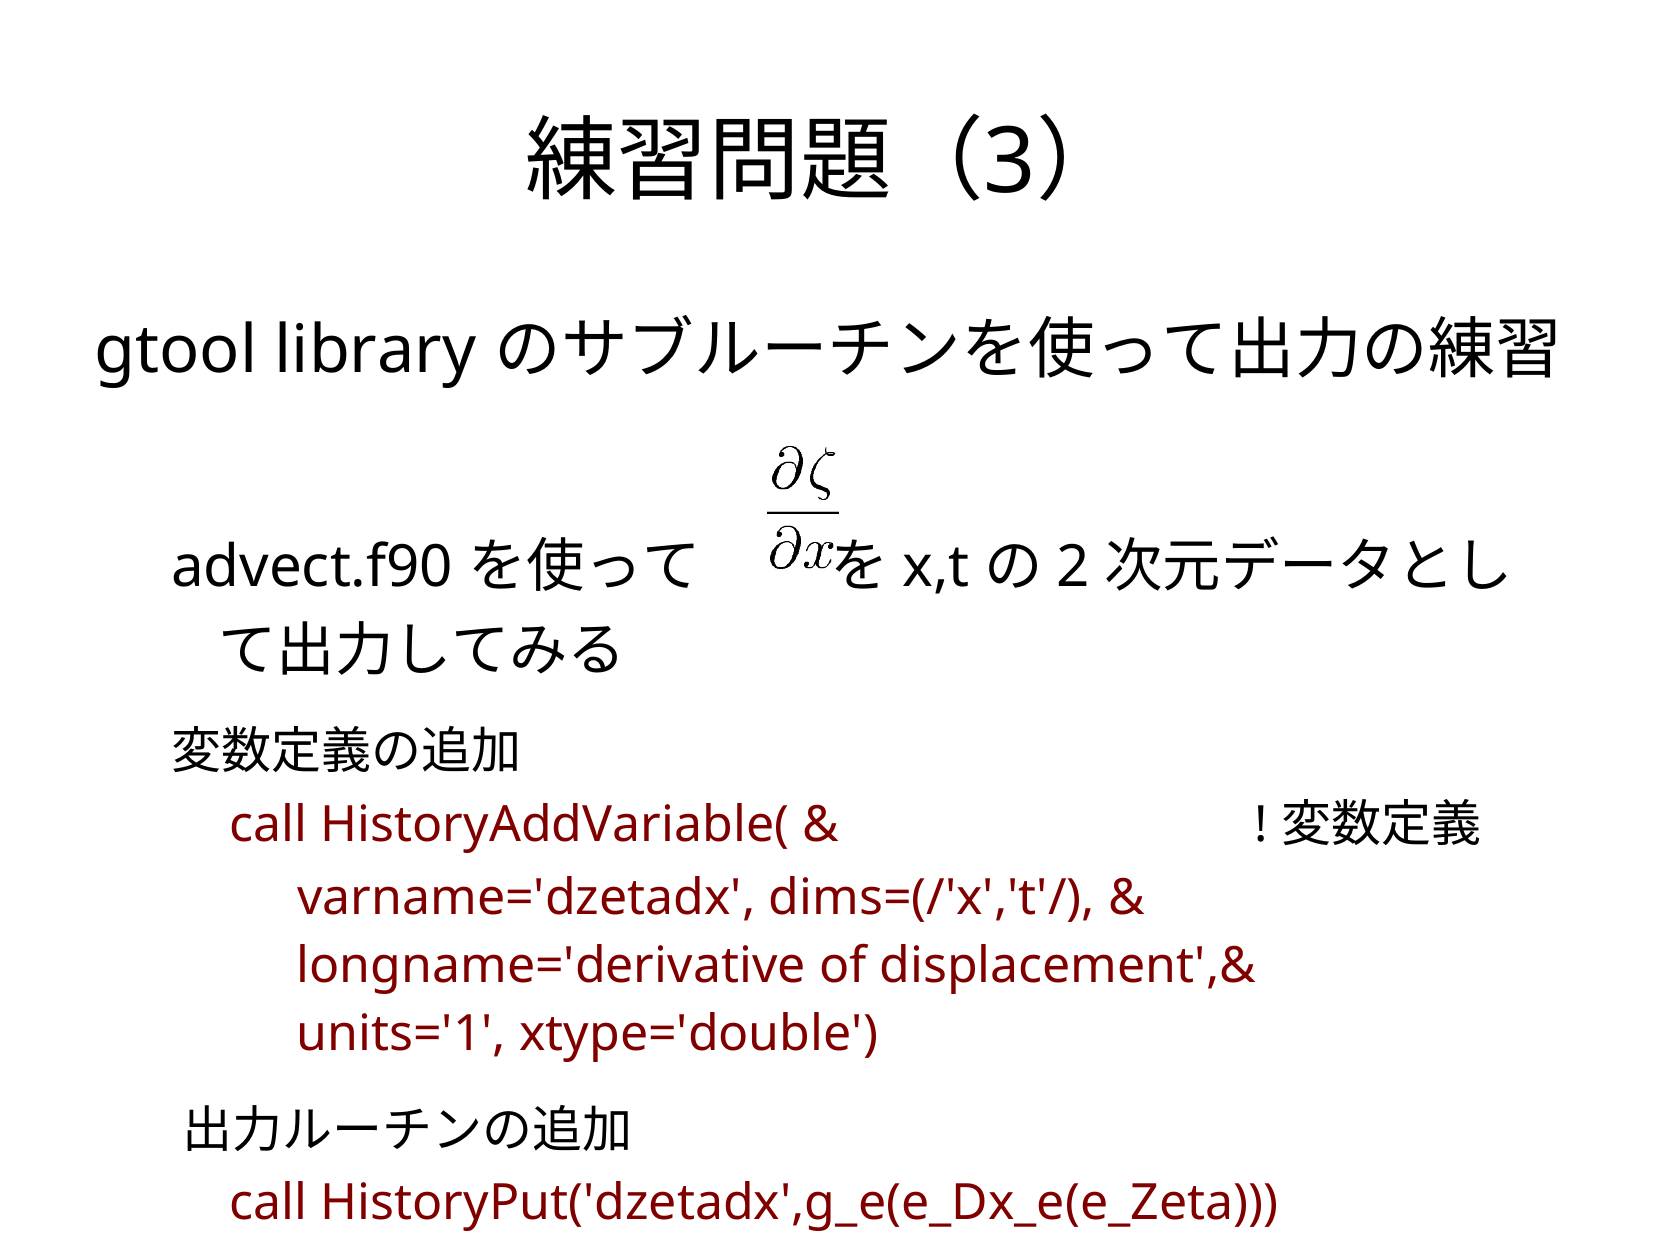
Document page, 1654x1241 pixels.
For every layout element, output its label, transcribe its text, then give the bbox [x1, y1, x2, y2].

title 練習問題（3） [82, 56, 1571, 250]
picture [762, 442, 851, 571]
list gtool library のサブルーチンを使って出力の練習 advect.f90 を使って を x,t の 2 次元データとして出力してみる 変数定義の追加 call HistoryAddVariable( & ! 変数定義 varname='dzetadx', dims=(/'x','t'/), & longname='derivative of displacement',& units='1', xtype='double') 出力ルーチンの追加 call HistoryPut('dzetadx',g_e(e_Dx_e(e_Zeta))) [76, 295, 1565, 1124]
